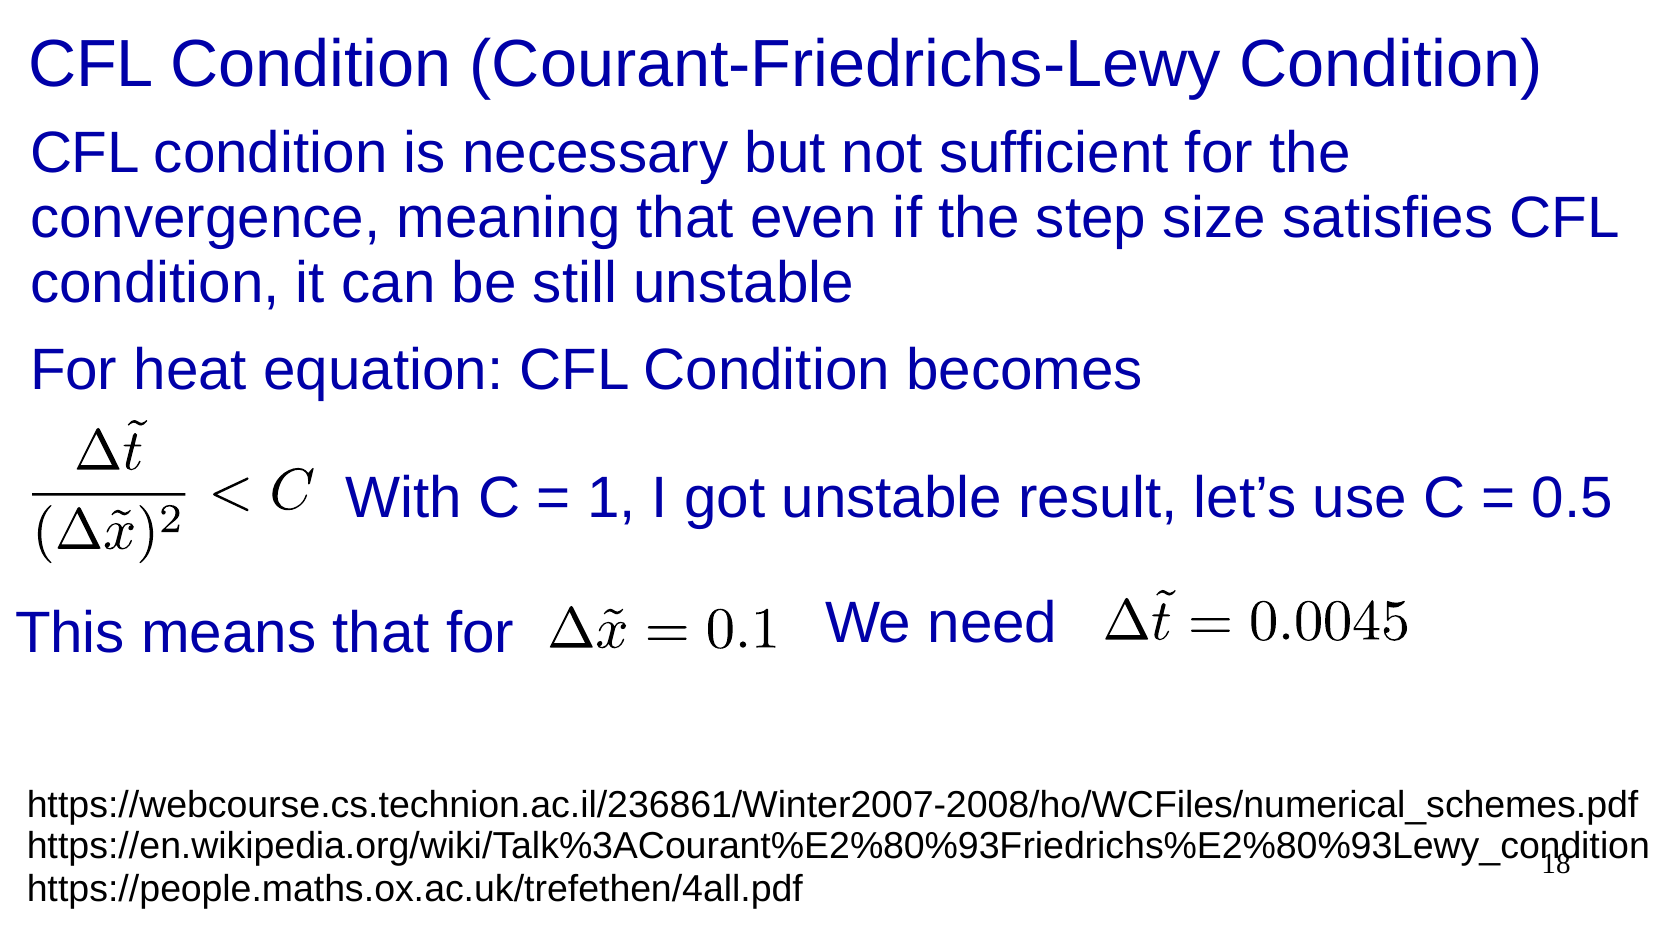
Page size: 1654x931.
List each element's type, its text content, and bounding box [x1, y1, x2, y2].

list CFL condition is necessary but not sufficient for the convergence, meaning that even if the step size satisfies CFL condition, it can be still unstable For heat equation: CFL Condition becomes [30, 120, 1645, 775]
list With C = 1, I got unstable result, let’s use C = 0.5 [345, 465, 1645, 541]
list We need [825, 589, 1426, 755]
text_box https://webcourse.cs.technion.ac.il/236861/Winter2007-2008/ho/WCFiles/numerical_schemes.pdf https://en.wikipedia.org/wiki/Talk%3ACourant%E2%80%93Friedrichs%E2%80%93Lewy_condition https://people.maths.ox.ac.uk/trefethen/4all.pdf [12, 775, 1654, 916]
title CFL Condition (Courant-Friedrichs-Lewy Condition) [28, 21, 1626, 106]
text_box [547, 605, 781, 649]
text_box [32, 420, 316, 564]
list This means that for [15, 600, 616, 766]
